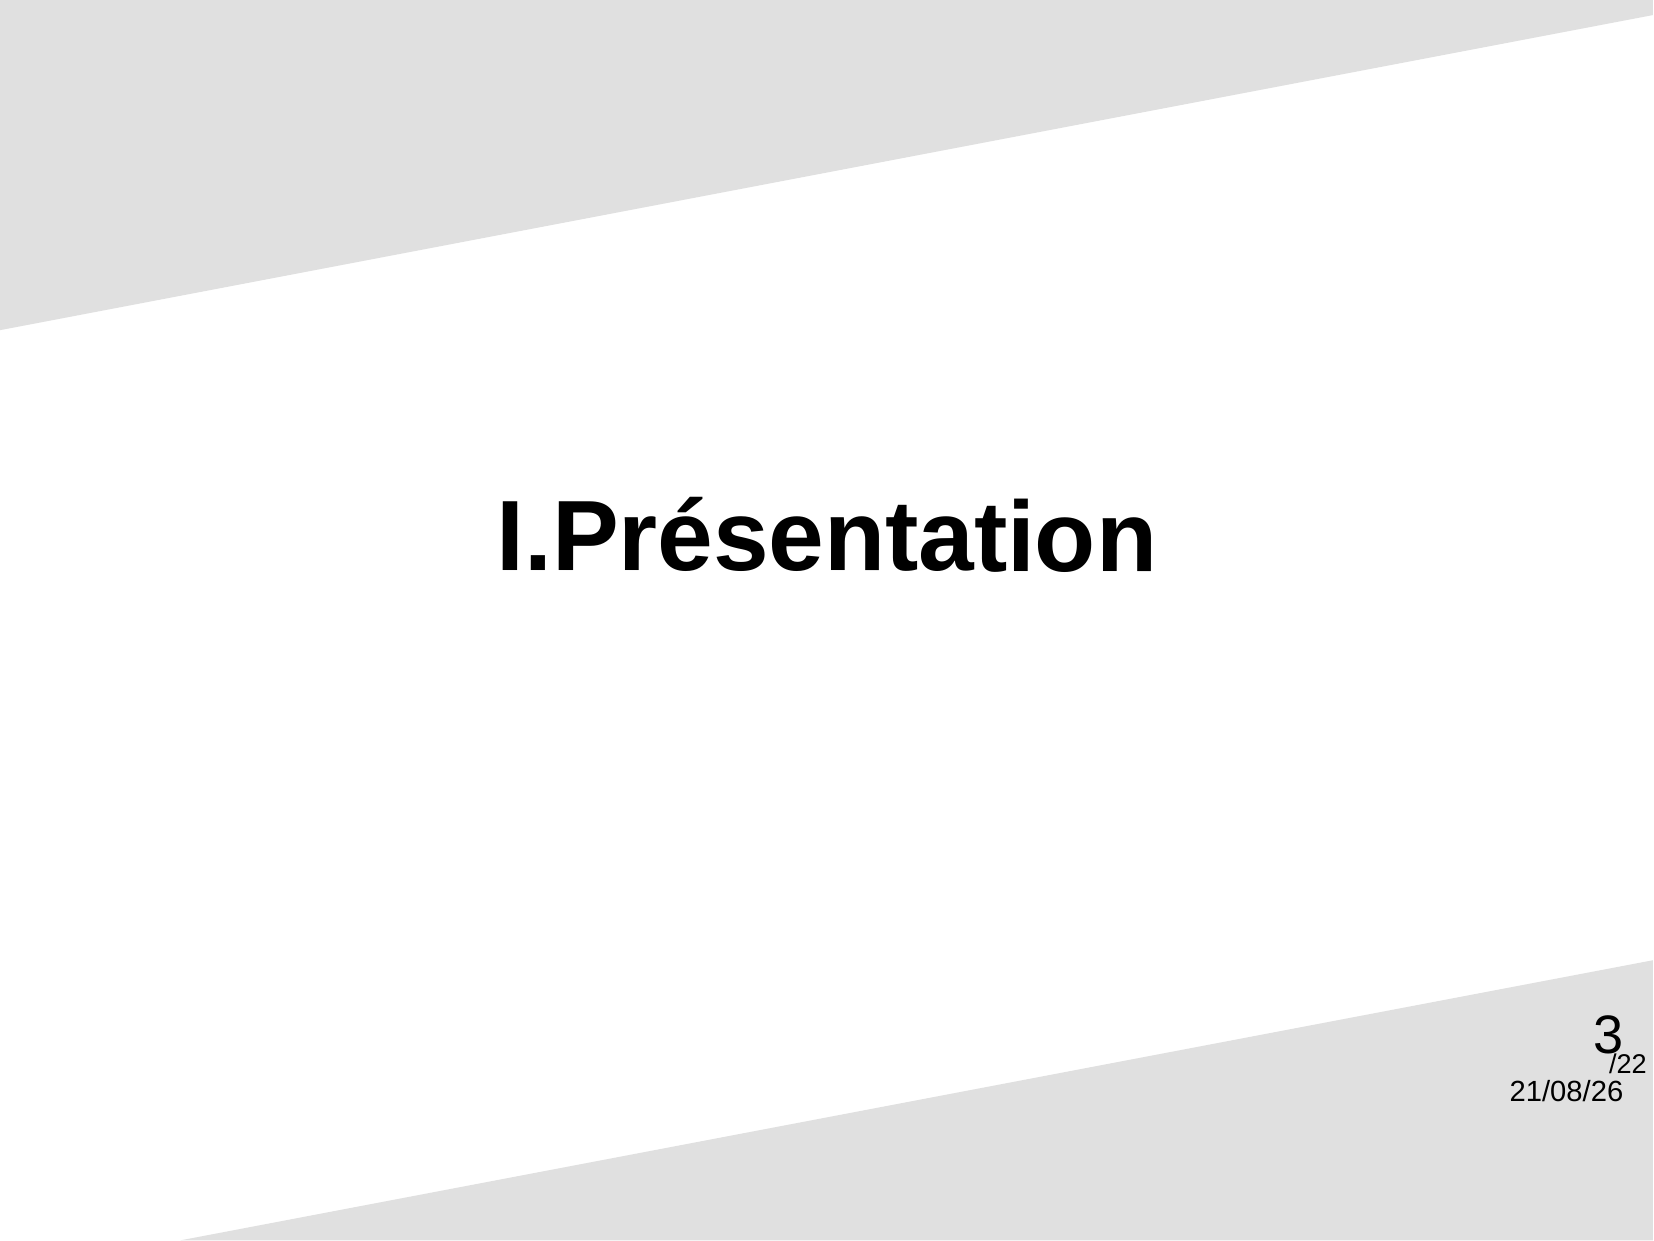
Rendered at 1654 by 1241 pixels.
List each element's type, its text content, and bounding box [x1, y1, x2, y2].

title I.Présentation [0, 430, 1653, 643]
text_box /22 [1594, 1041, 1653, 1087]
